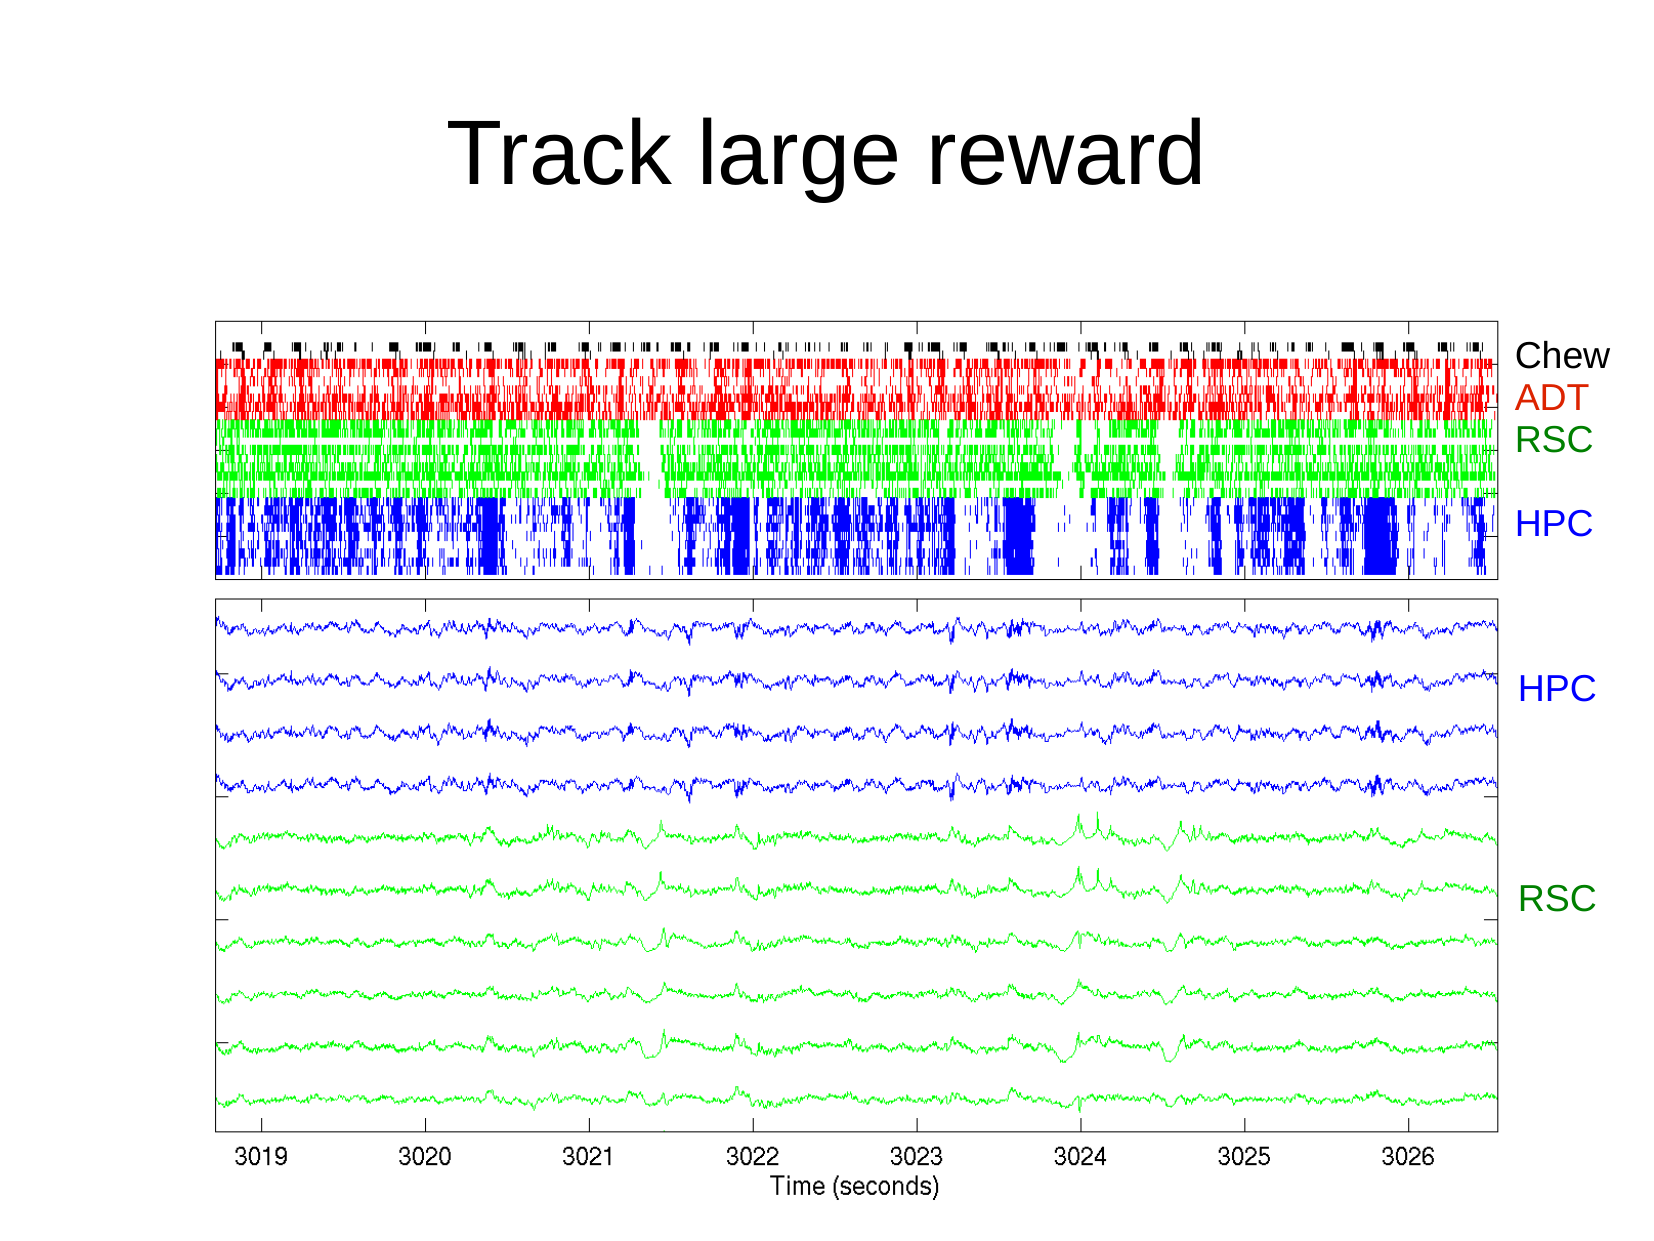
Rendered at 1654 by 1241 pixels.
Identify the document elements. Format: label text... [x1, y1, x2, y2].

title Track large reward [82, 49, 1571, 257]
text_box Chew ADT RSC HPC [1500, 327, 1626, 552]
picture [0, 246, 1654, 1241]
text_box HPC RSC [1503, 660, 1612, 1137]
